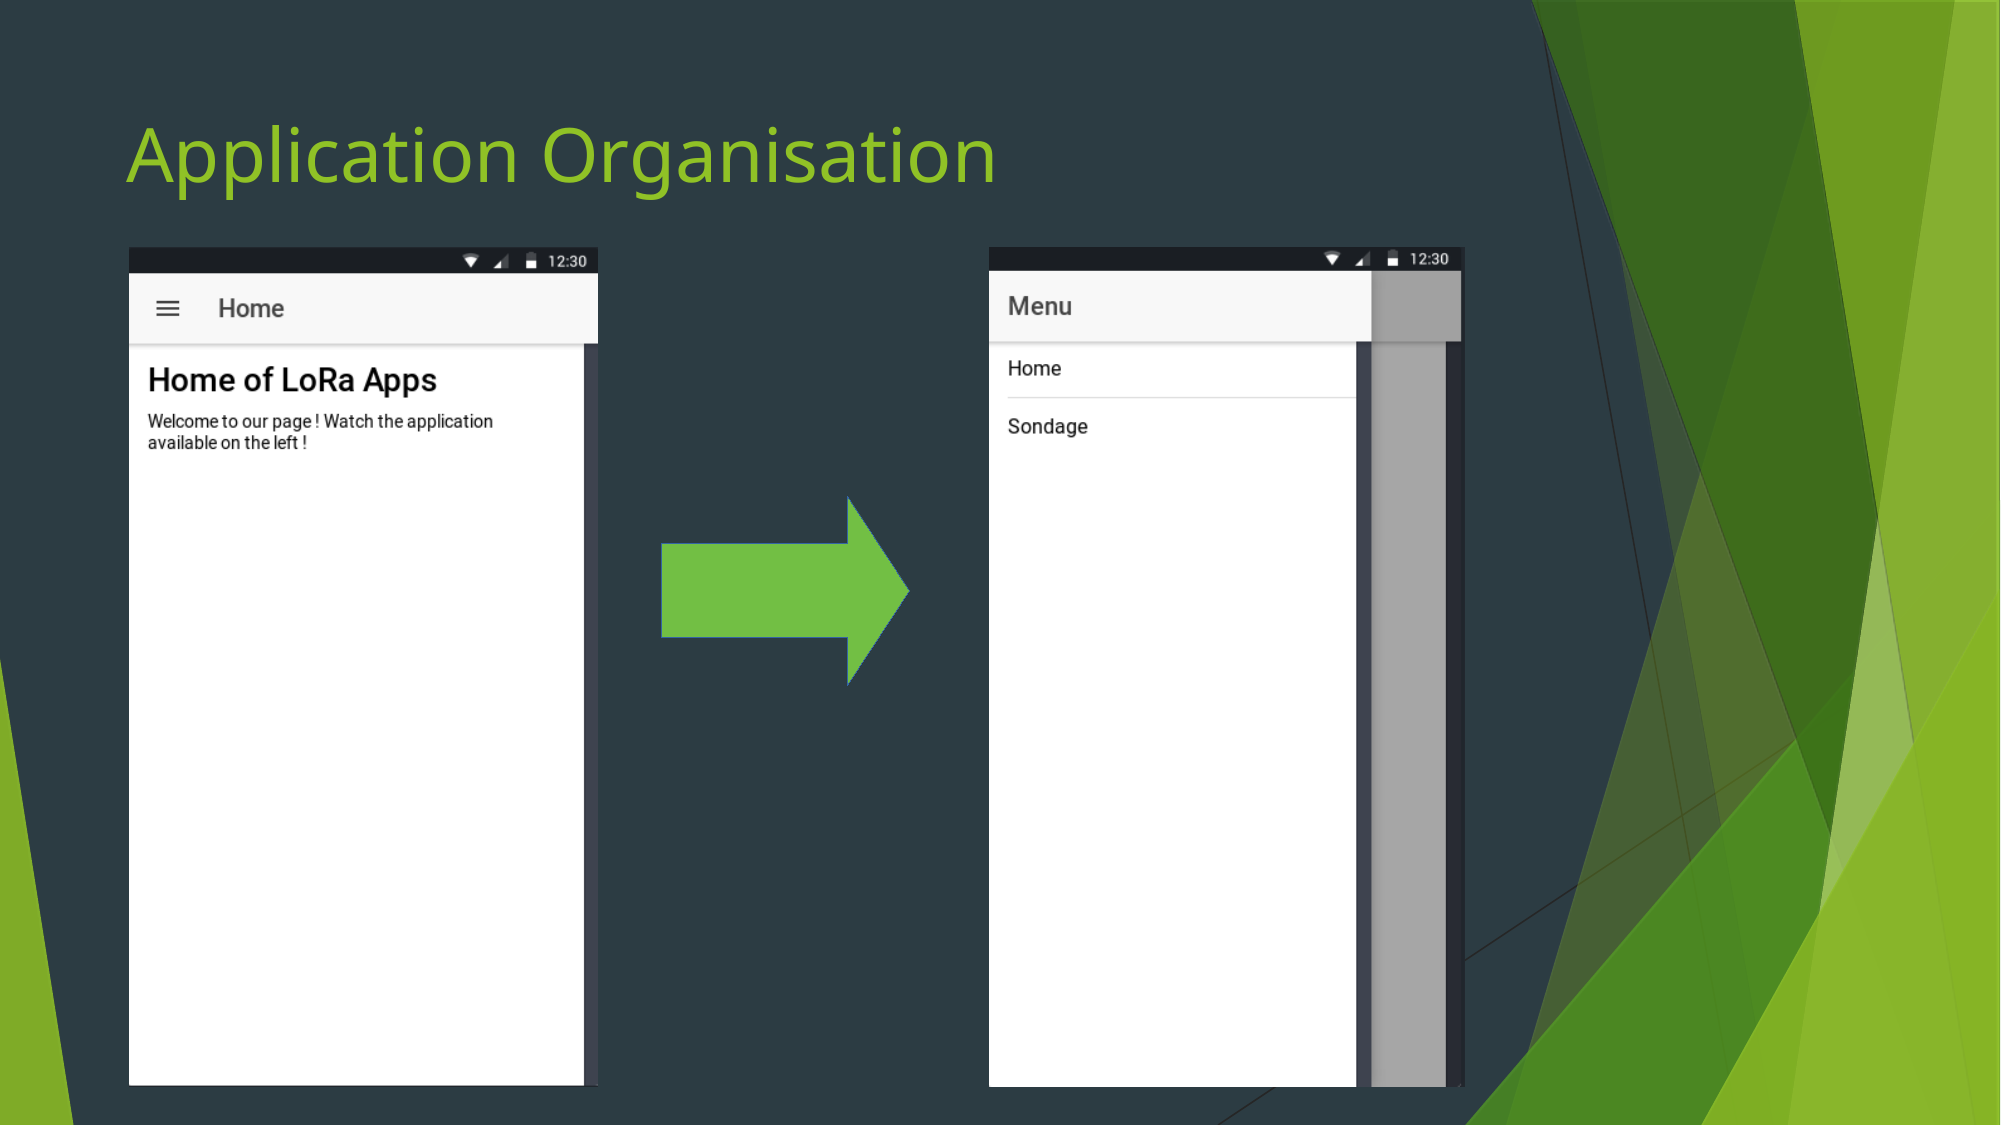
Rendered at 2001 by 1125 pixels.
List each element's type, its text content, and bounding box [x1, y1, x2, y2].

text_box [661, 496, 910, 686]
title Application Organisation [111, 99, 1350, 317]
picture [989, 247, 1465, 1087]
picture [129, 247, 598, 1087]
